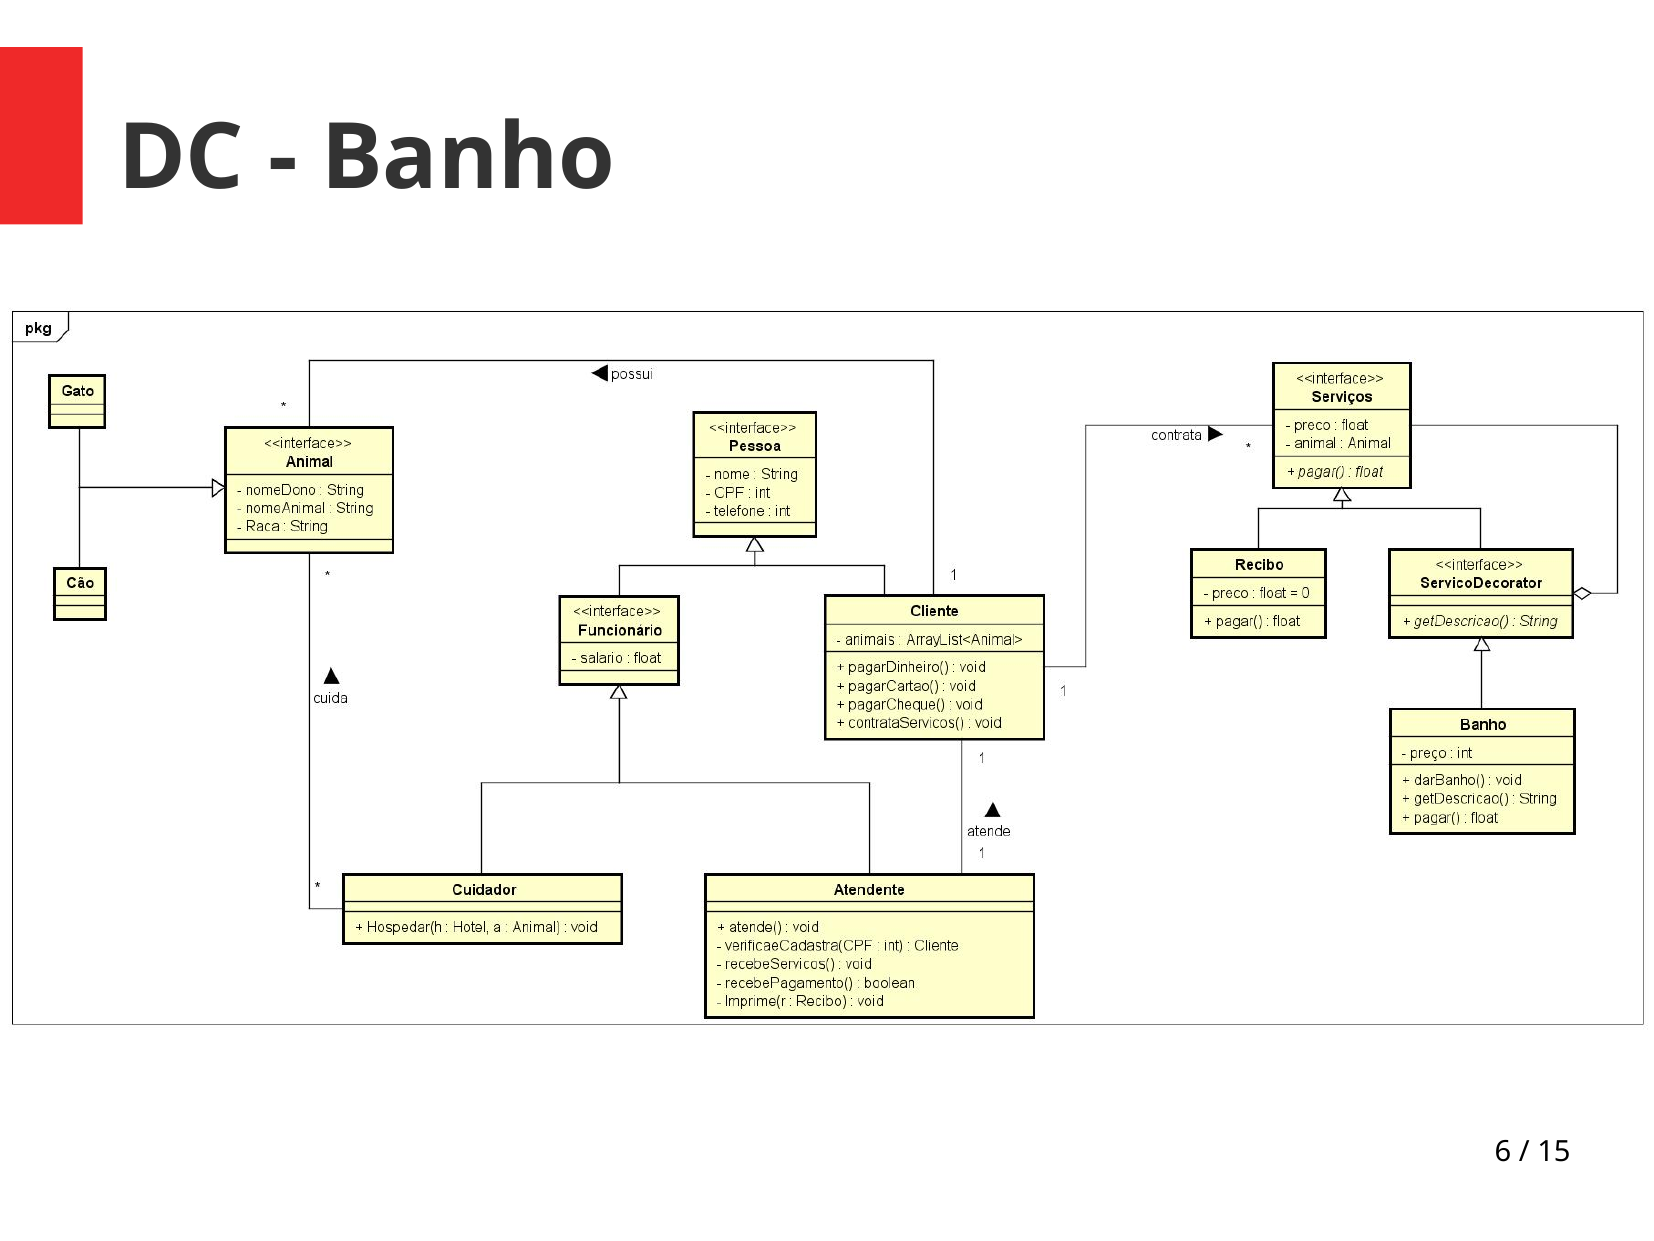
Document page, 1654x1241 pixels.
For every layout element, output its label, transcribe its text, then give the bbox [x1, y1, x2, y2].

title DC - Banho [118, 49, 1571, 257]
picture [0, 299, 1654, 1035]
